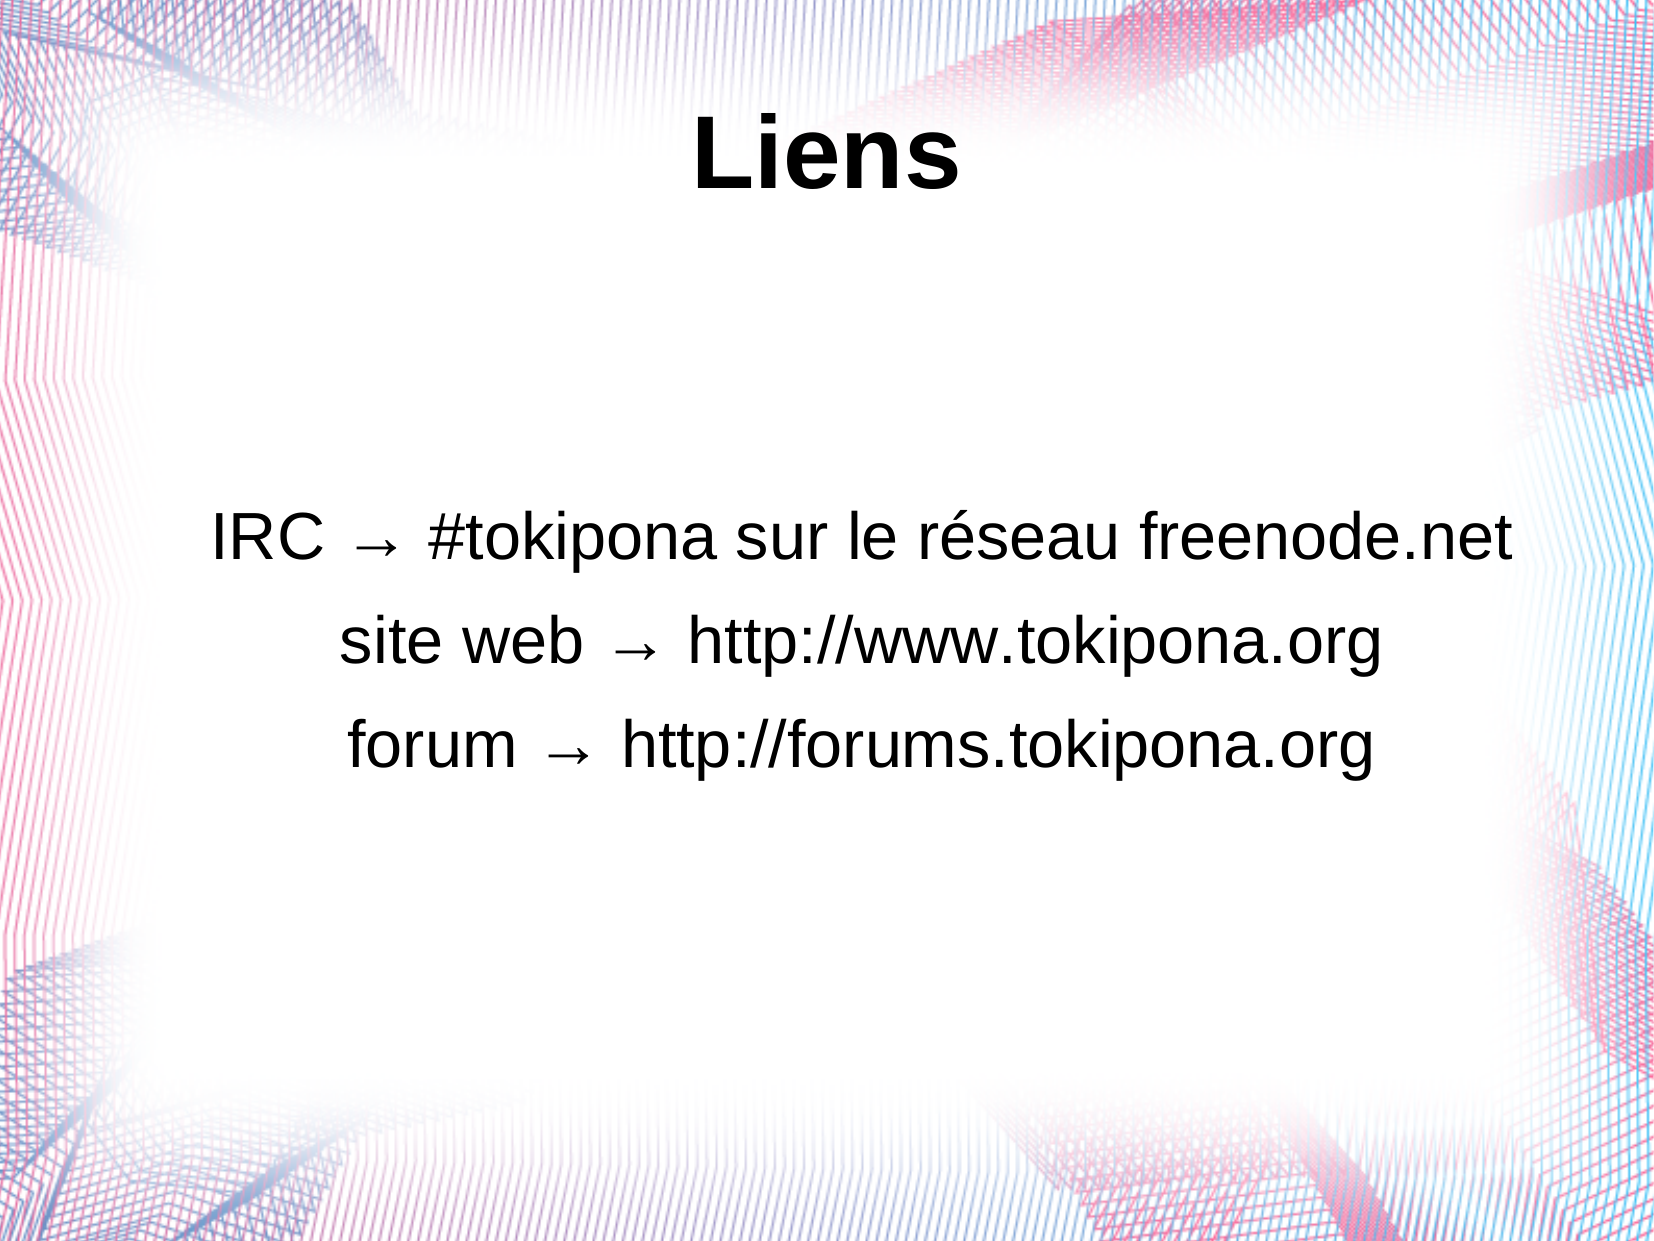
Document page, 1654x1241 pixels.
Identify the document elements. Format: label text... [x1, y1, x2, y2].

list IRC → #tokipona sur le réseau freenode.net site web → http://www.tokipona.org forum → http://forums.tokipona.org [82, 290, 1571, 1010]
title Liens [82, 49, 1571, 257]
picture [0, 0, 1654, 1241]
